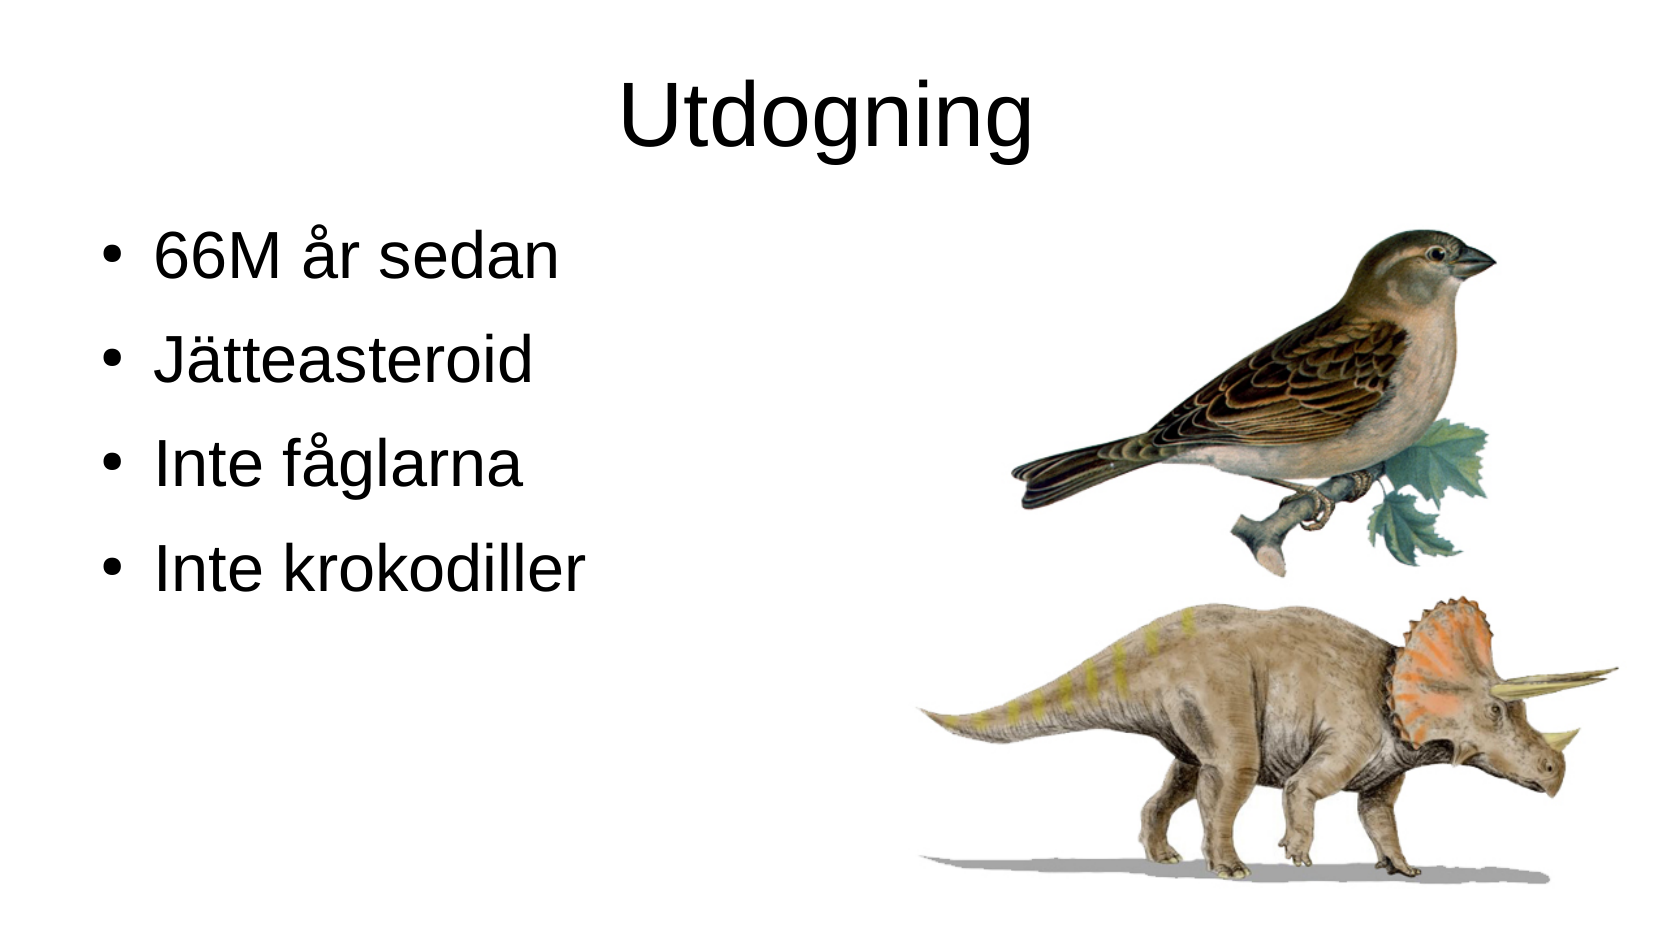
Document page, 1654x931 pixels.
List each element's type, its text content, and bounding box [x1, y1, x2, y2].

title Utdogning [82, 37, 1571, 193]
list 66M år sedan Jätteasteroid Inte fåglarna Inte krokodiller [82, 217, 898, 758]
picture [898, 213, 1636, 916]
